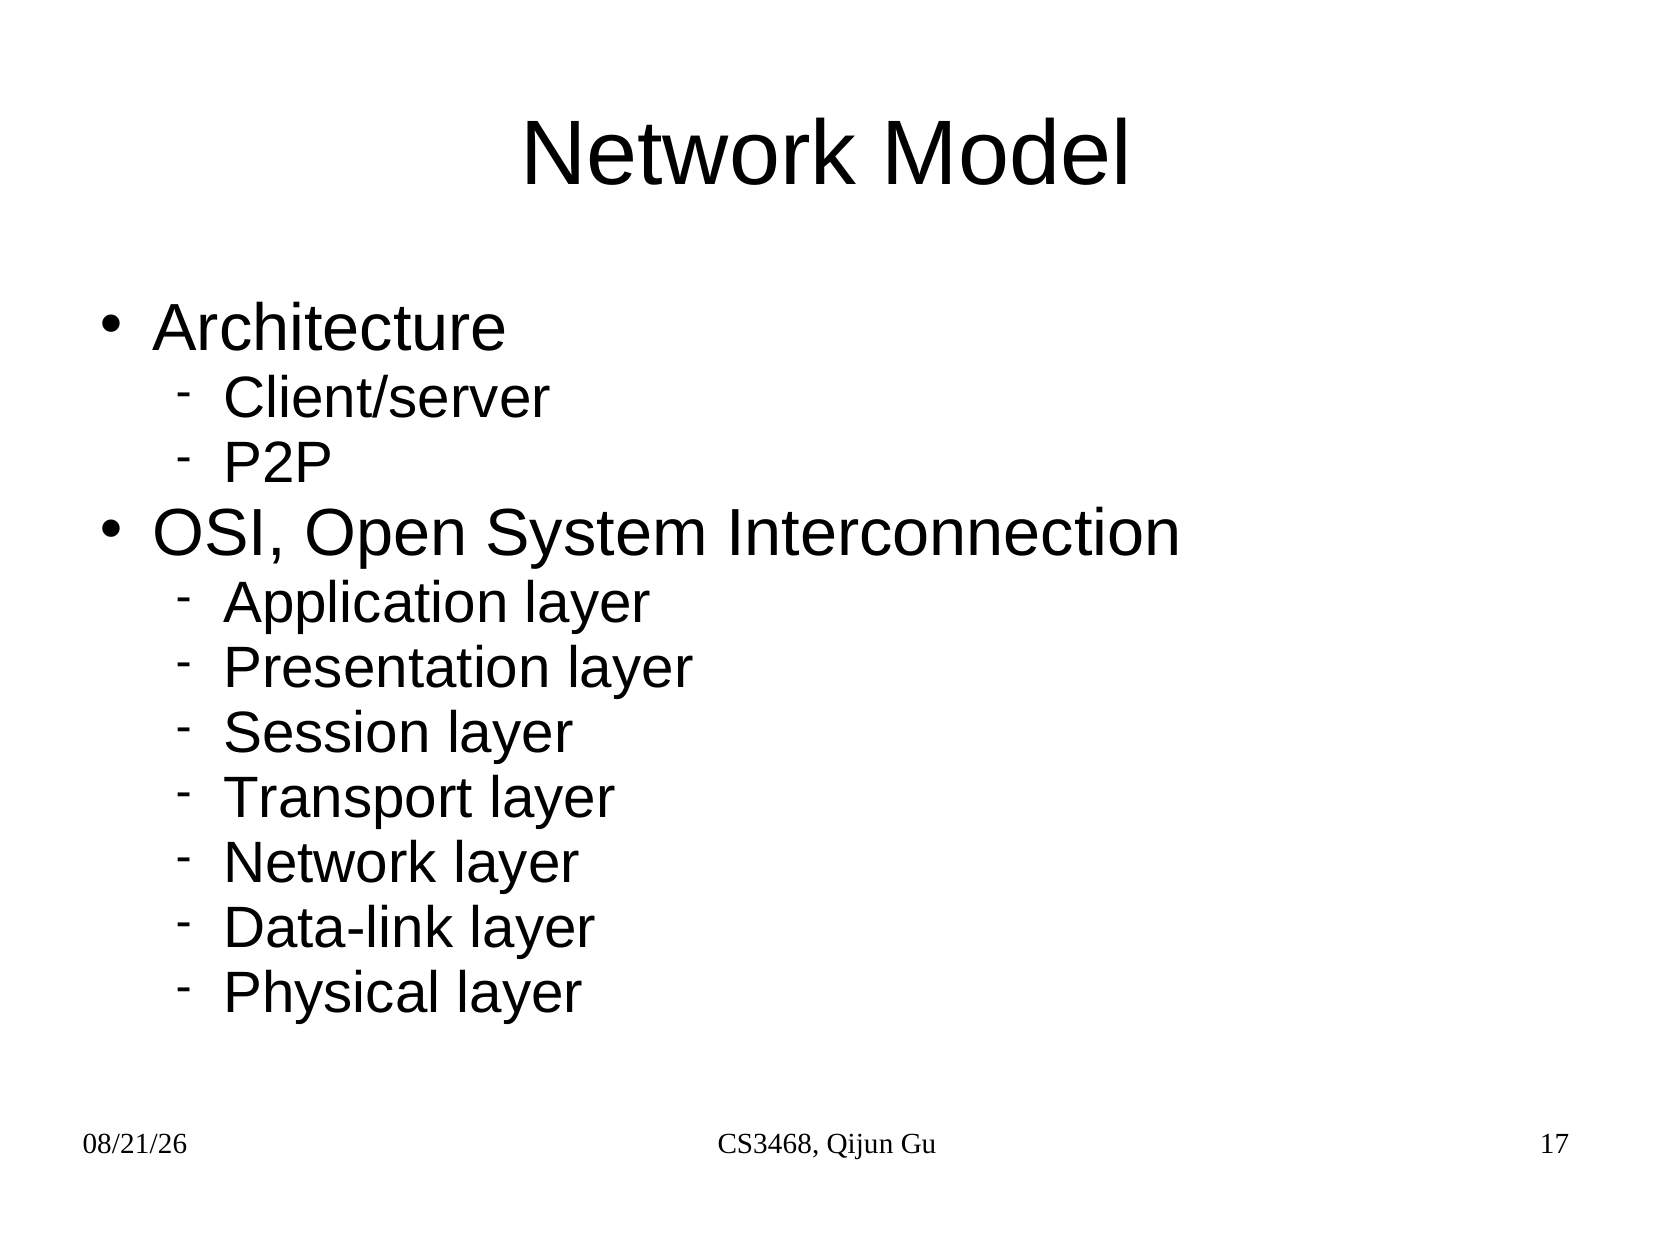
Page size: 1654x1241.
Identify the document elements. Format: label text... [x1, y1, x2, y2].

list Architecture Client/server P2P OSI, Open System Interconnection Application layer Presentation layer Session layer Transport layer Network layer Data-link layer Physical layer [82, 290, 1571, 1094]
title Network Model [82, 56, 1571, 249]
